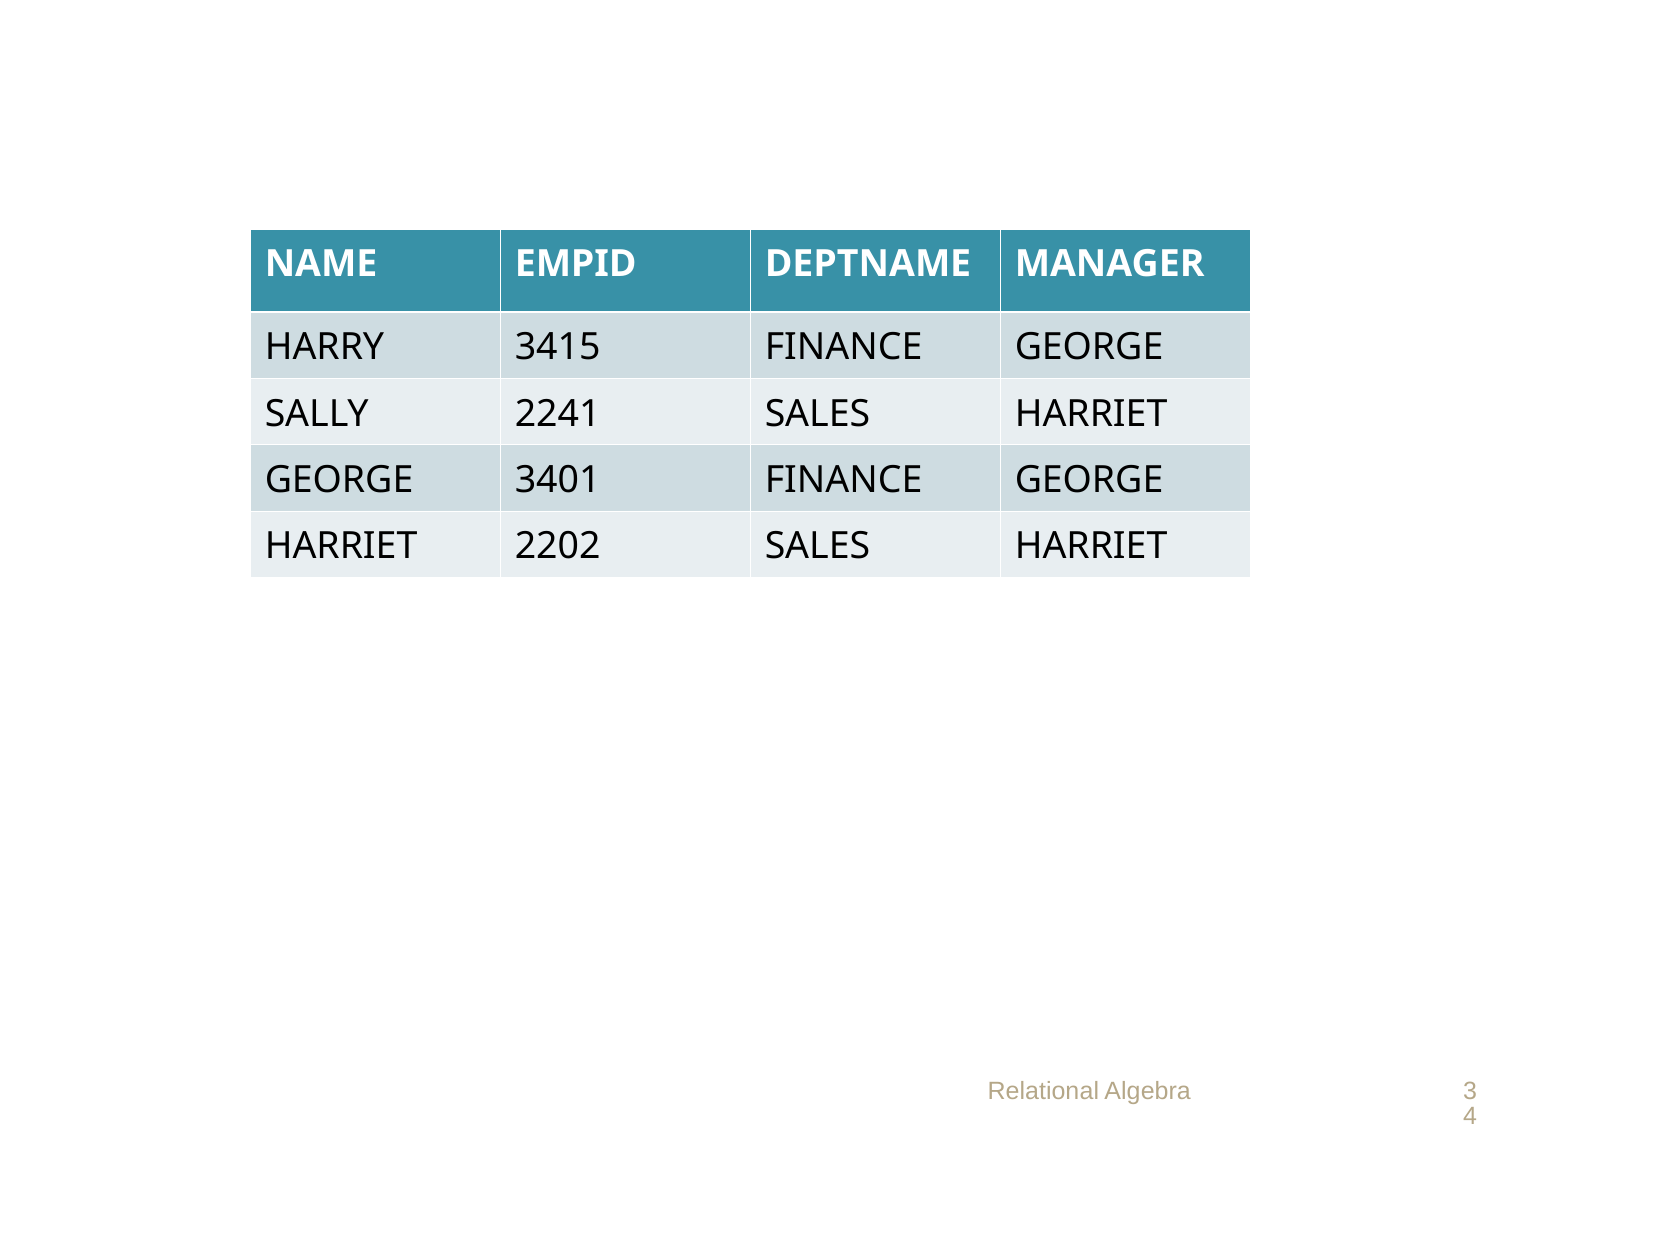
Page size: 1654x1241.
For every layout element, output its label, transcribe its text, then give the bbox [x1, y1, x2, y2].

table_cell 3401 [501, 445, 750, 511]
table_cell GEORGE [1001, 313, 1250, 378]
table_cell FINANCE [751, 313, 1000, 378]
table_header DEPTNAME [751, 230, 1000, 311]
text_box Relational Algebra [937, 1034, 1413, 1113]
table_header EMPID [501, 230, 750, 311]
table_cell 2202 [501, 512, 750, 577]
table_cell GEORGE [1001, 445, 1250, 511]
table_cell HARRIET [1001, 379, 1250, 444]
table_cell HARRY [251, 313, 500, 378]
table_cell HARRIET [251, 512, 500, 577]
table_cell GEORGE [251, 445, 500, 511]
table_header MANAGER [1001, 230, 1250, 311]
table_cell 3415 [501, 313, 750, 378]
table_cell SALES [751, 379, 1000, 444]
table_cell HARRIET [1001, 512, 1250, 577]
table_cell 2241 [501, 379, 750, 444]
table_cell SALLY [251, 379, 500, 444]
text_box <number> [1413, 1034, 1489, 1113]
table_header NAME [251, 230, 500, 311]
table_cell FINANCE [751, 445, 1000, 511]
table_cell SALES [751, 512, 1000, 577]
